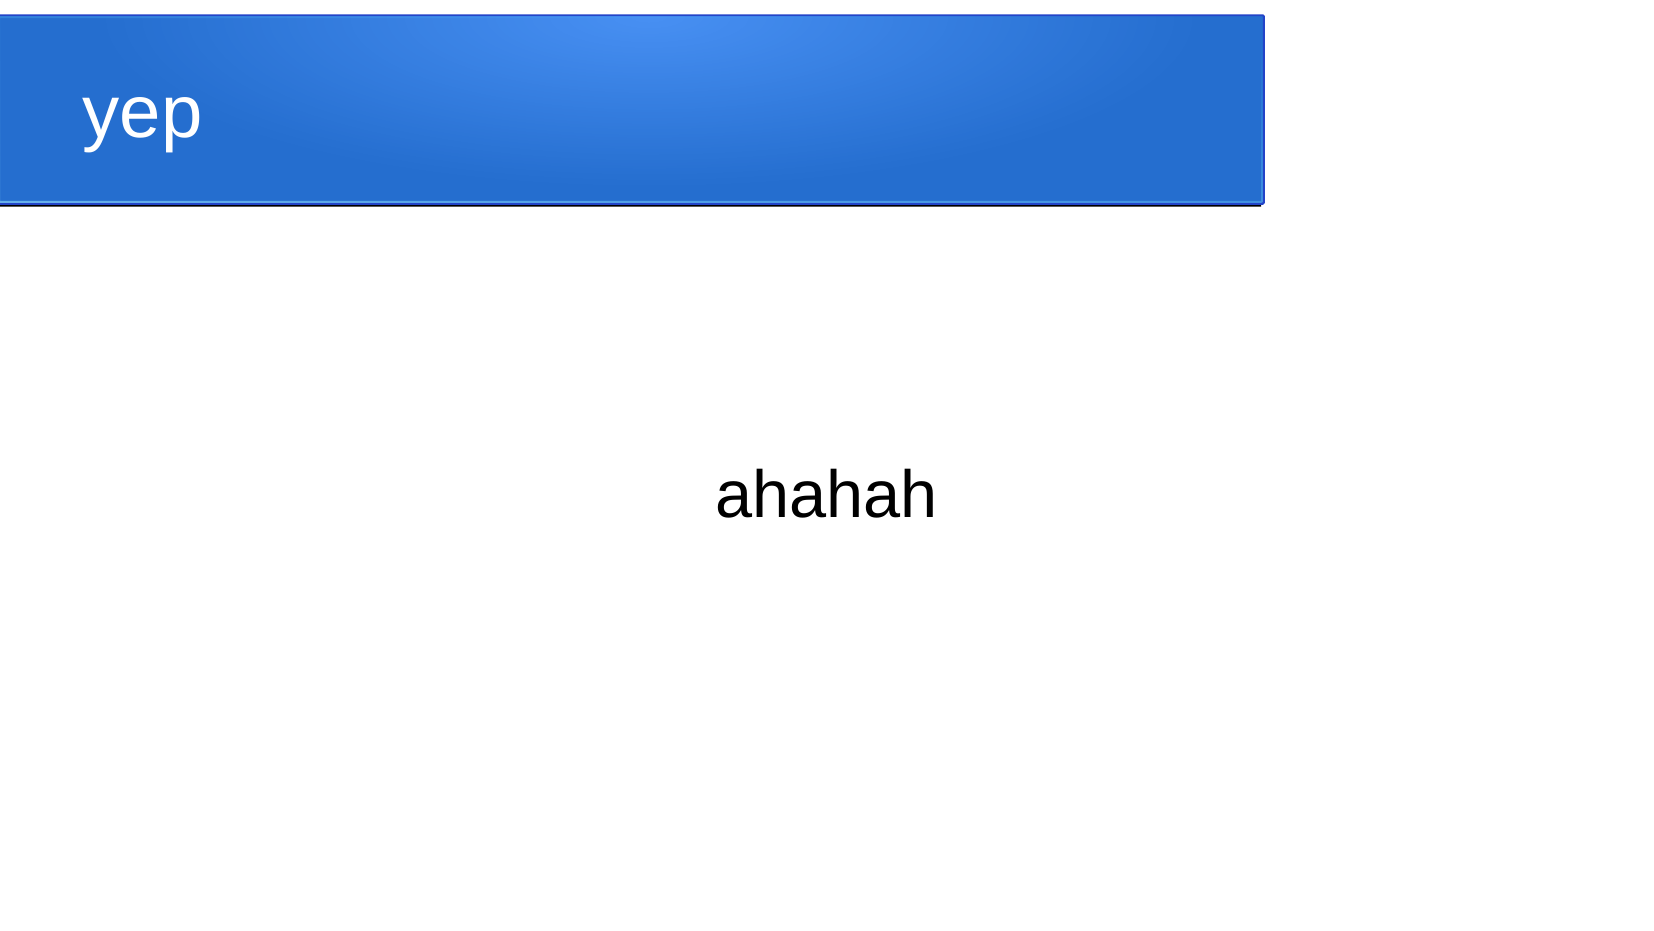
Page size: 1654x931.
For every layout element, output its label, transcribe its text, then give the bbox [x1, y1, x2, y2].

subtitle ahahah [82, 224, 1571, 764]
title yep [82, 35, 1235, 189]
